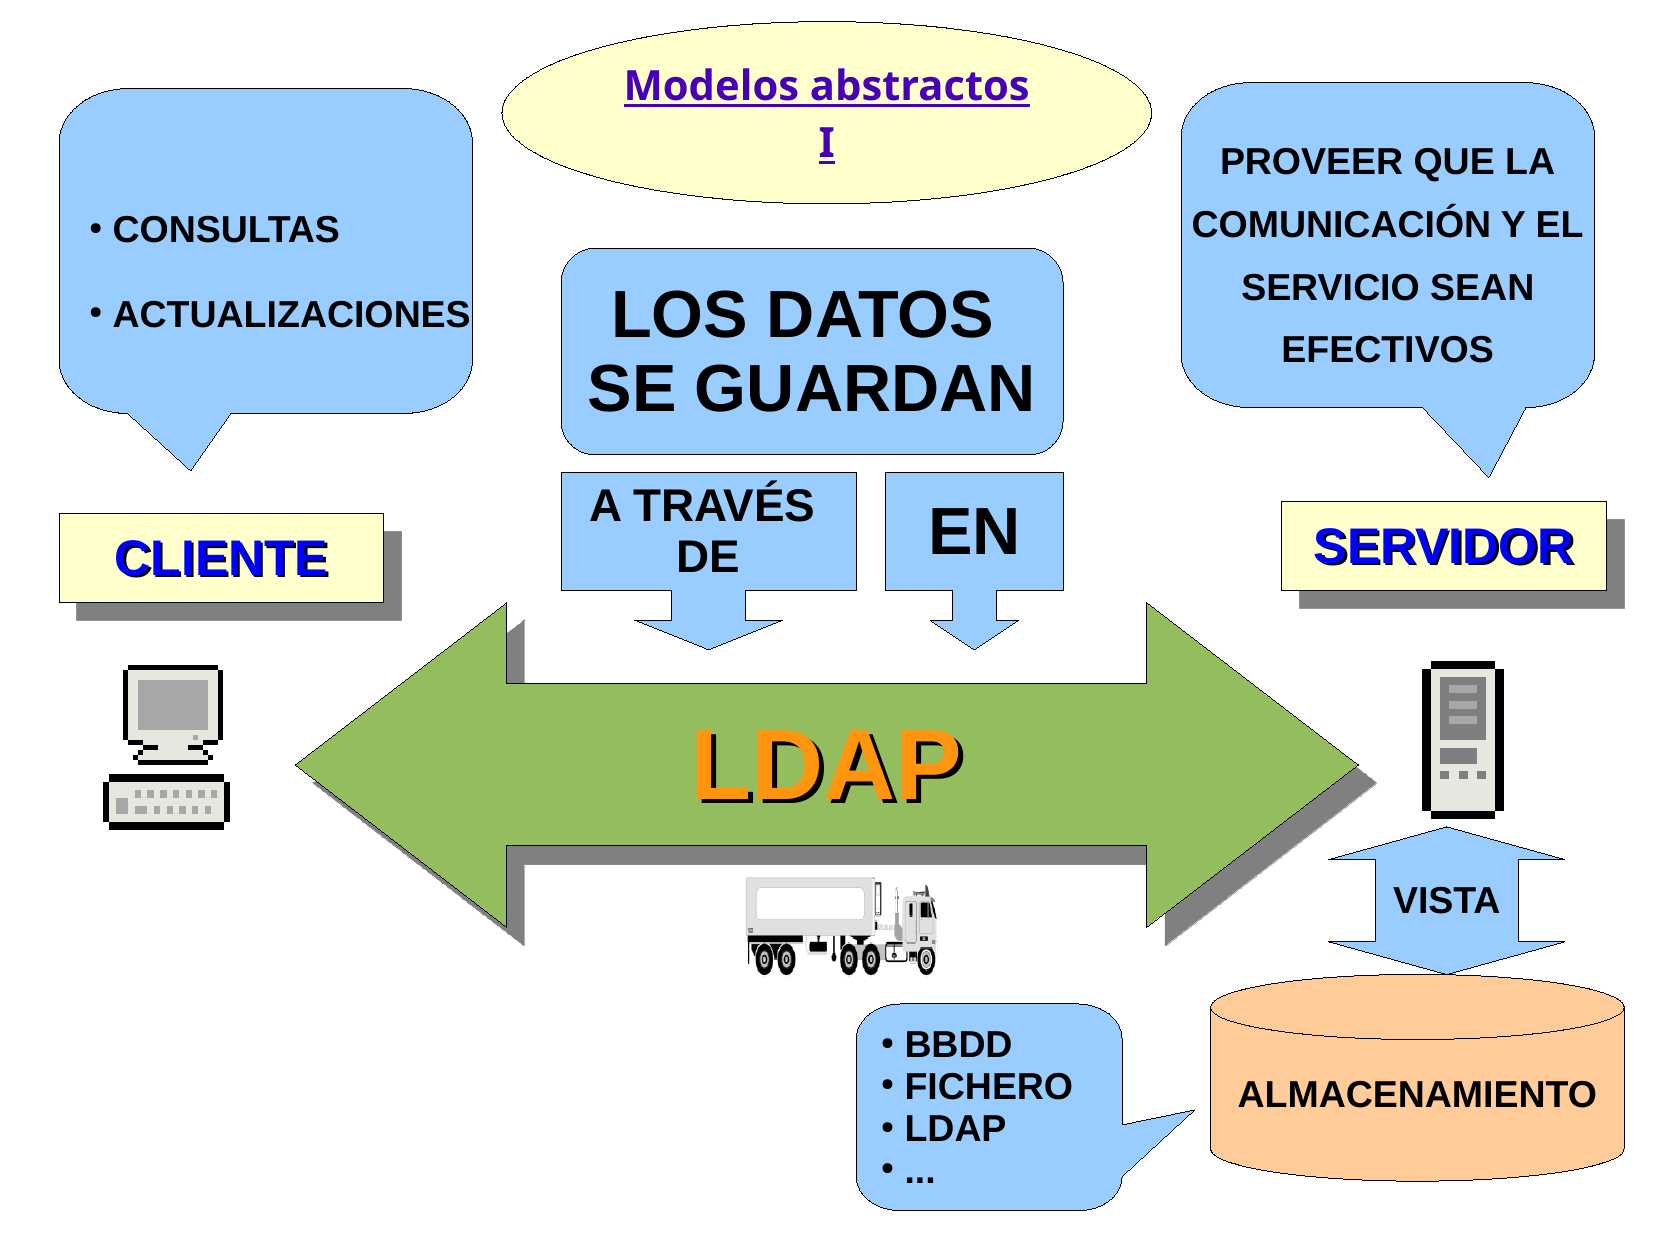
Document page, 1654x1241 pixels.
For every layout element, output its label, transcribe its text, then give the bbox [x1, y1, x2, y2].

text_box CONSULTAS ACTUALIZACIONES [59, 88, 473, 471]
text_box SERVIDOR [1281, 501, 1607, 591]
text_box VISTA [1328, 826, 1565, 975]
text_box Modelos abstractos I [501, 21, 1152, 204]
text_box A TRAVÉS DE [561, 472, 857, 650]
text_box PROVEER QUE LA COMUNICACIÓN Y EL SERVICIO SEAN EFECTIVOS [1181, 82, 1595, 478]
text_box LOS DATOS SE GUARDAN [561, 248, 1064, 455]
text_box BBDD FICHERO LDAP ... [856, 1003, 1195, 1211]
picture [97, 661, 237, 839]
text_box LDAP [295, 602, 1358, 928]
text_box ALMACENAMIENTO [1210, 974, 1625, 1182]
picture [738, 846, 945, 1063]
text_box CLIENTE [59, 513, 384, 603]
picture [1358, 654, 1560, 827]
text_box EN [885, 472, 1064, 650]
